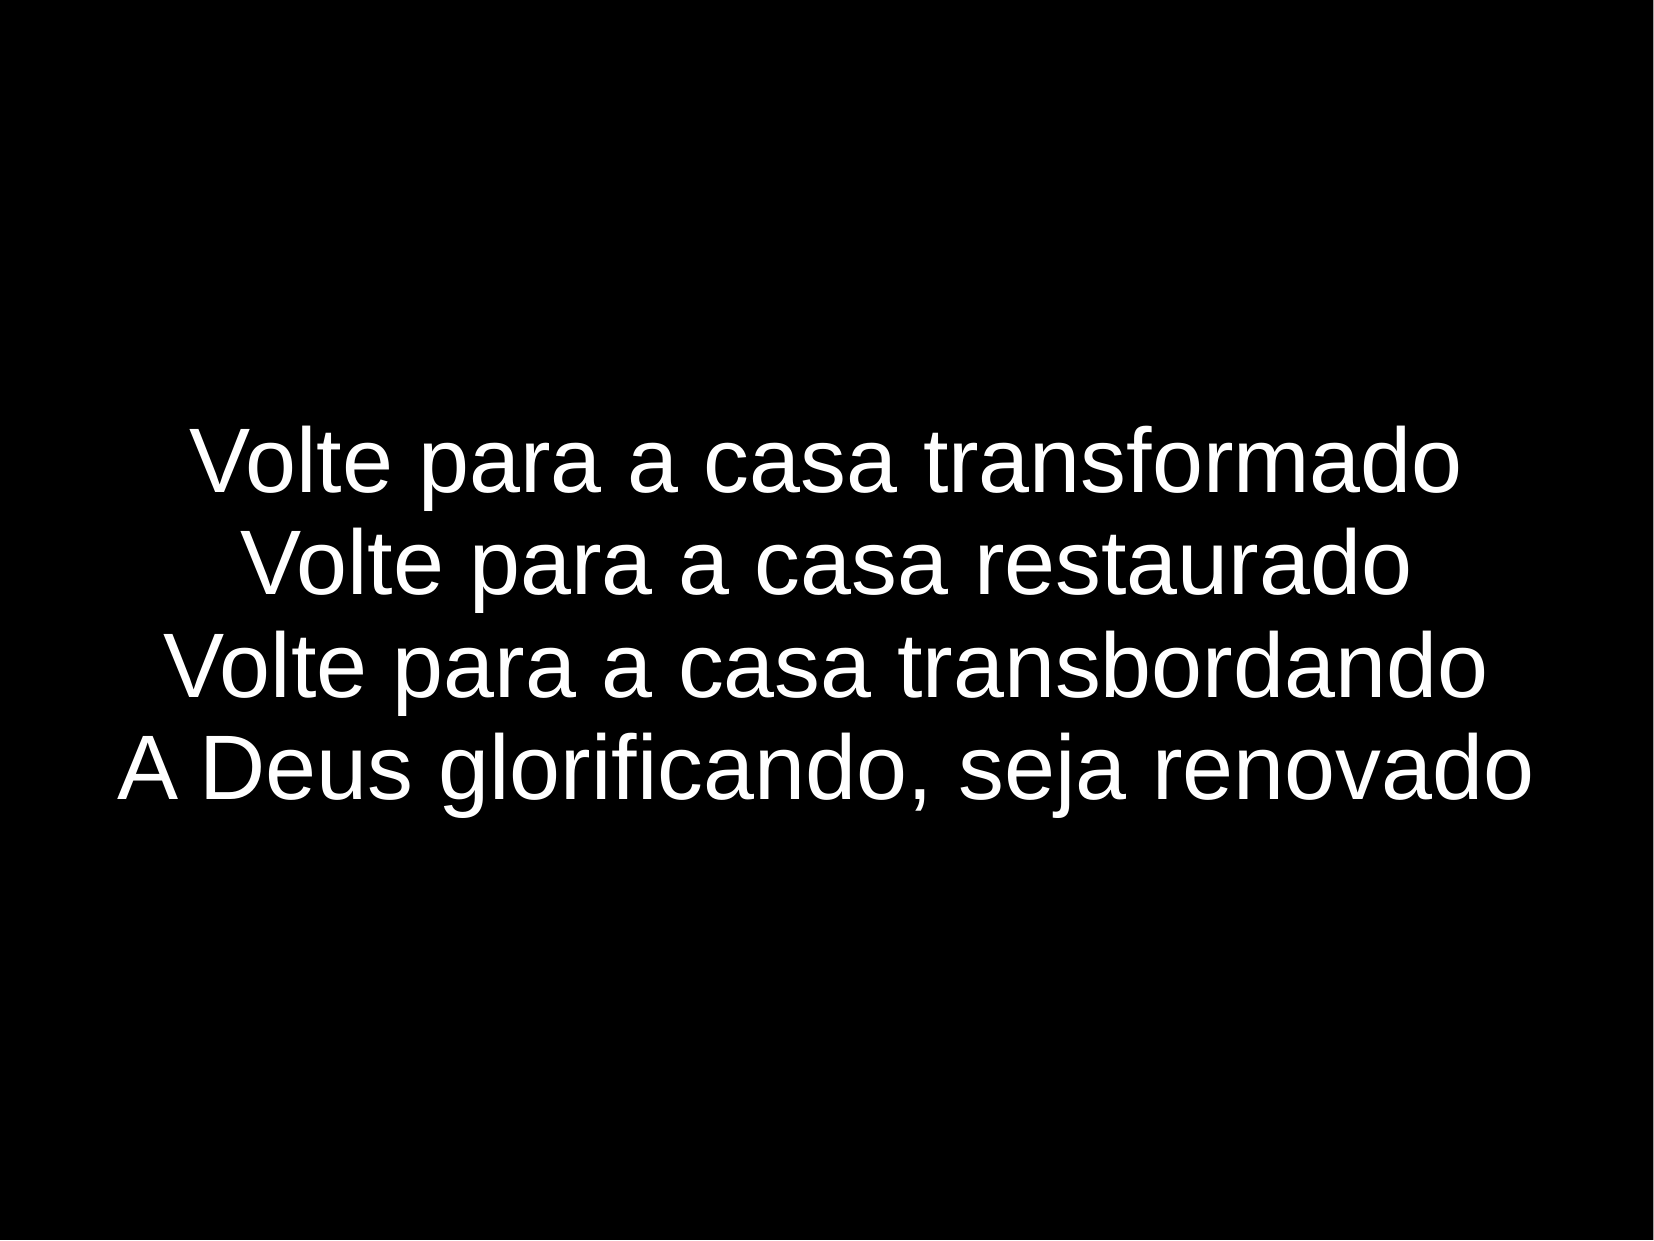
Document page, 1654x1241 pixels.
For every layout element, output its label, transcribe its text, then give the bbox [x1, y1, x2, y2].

subtitle Volte para a casa transformado Volte para a casa restaurado Volte para a casa transbordando A Deus glorificando, seja renovado [47, 35, 1607, 1193]
